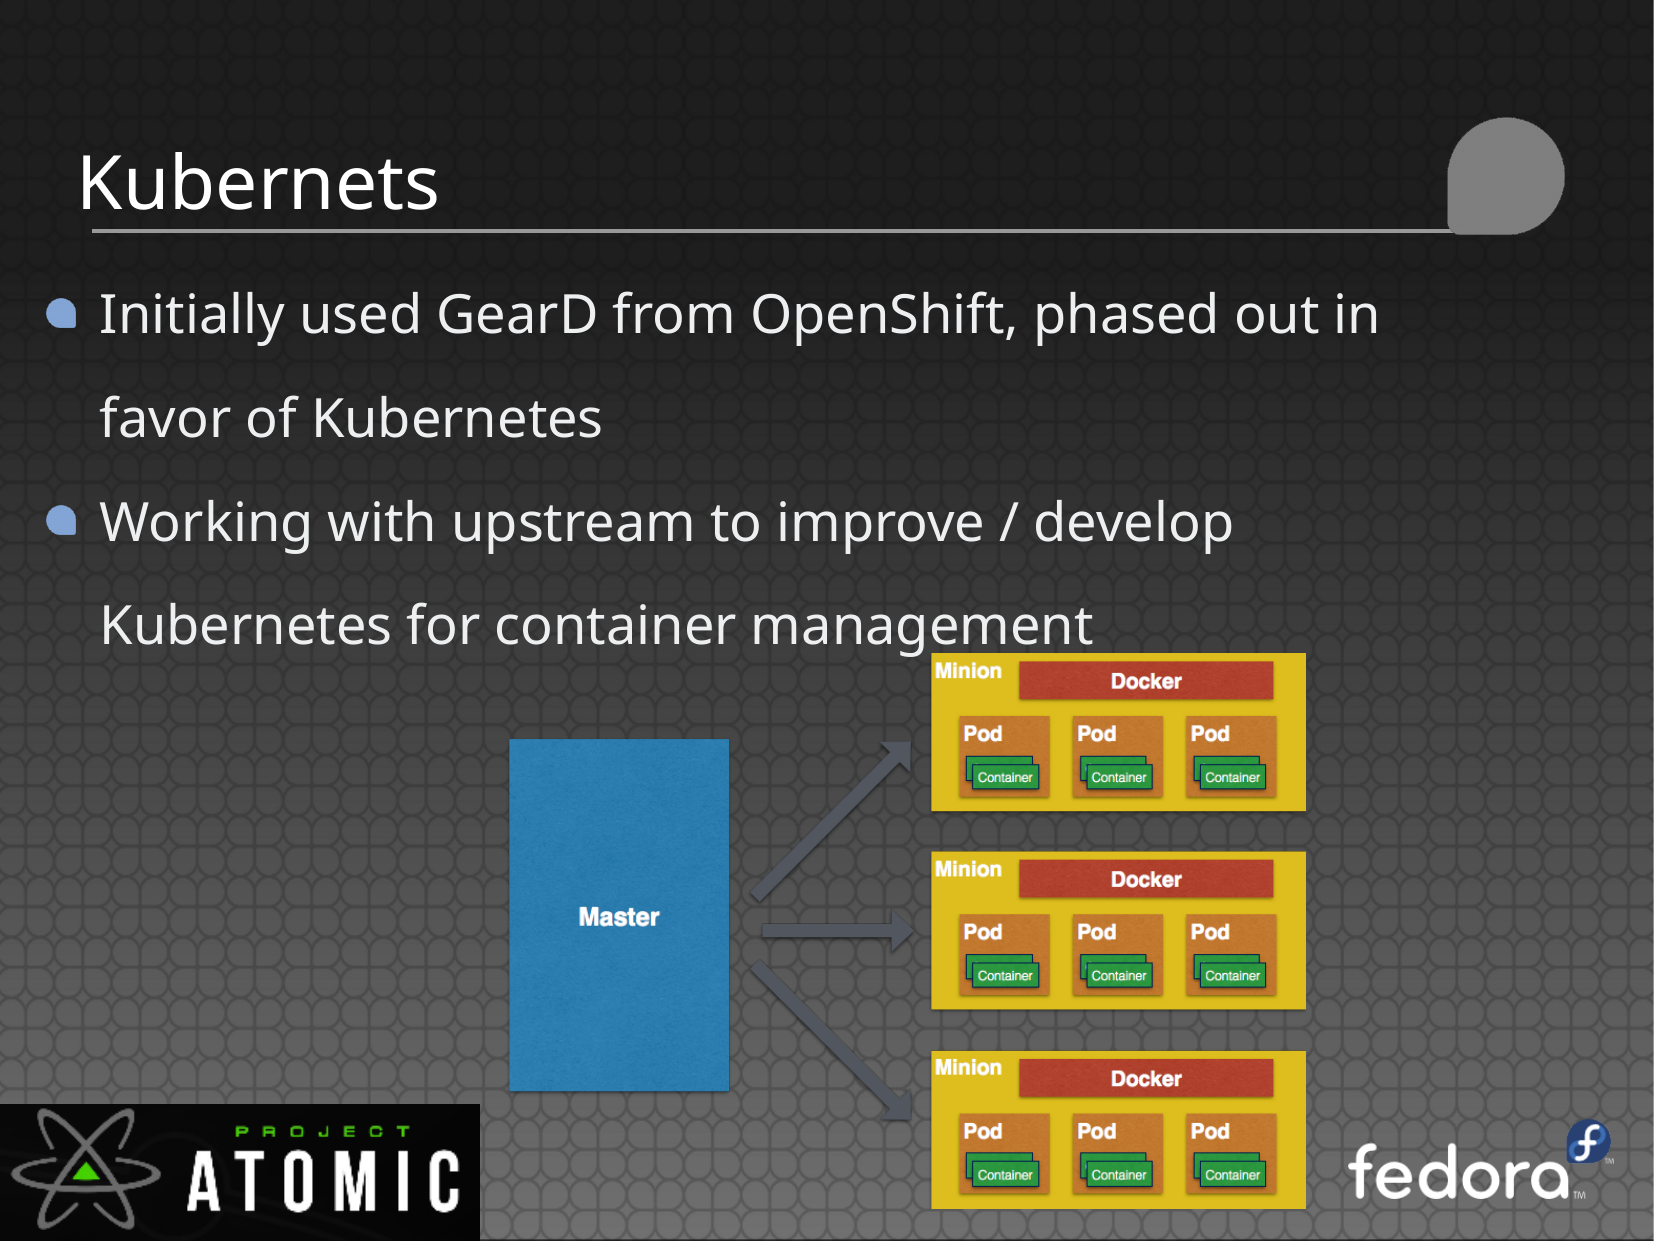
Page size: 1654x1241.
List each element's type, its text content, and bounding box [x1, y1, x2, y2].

list Initially used GearD from OpenShift, phased out in favor of Kubernetes Working with upstream to improve / develop Kubernetes for container management [28, 275, 1518, 1080]
title Kubernets [76, 112, 1566, 249]
picture [0, 0, 1654, 1241]
